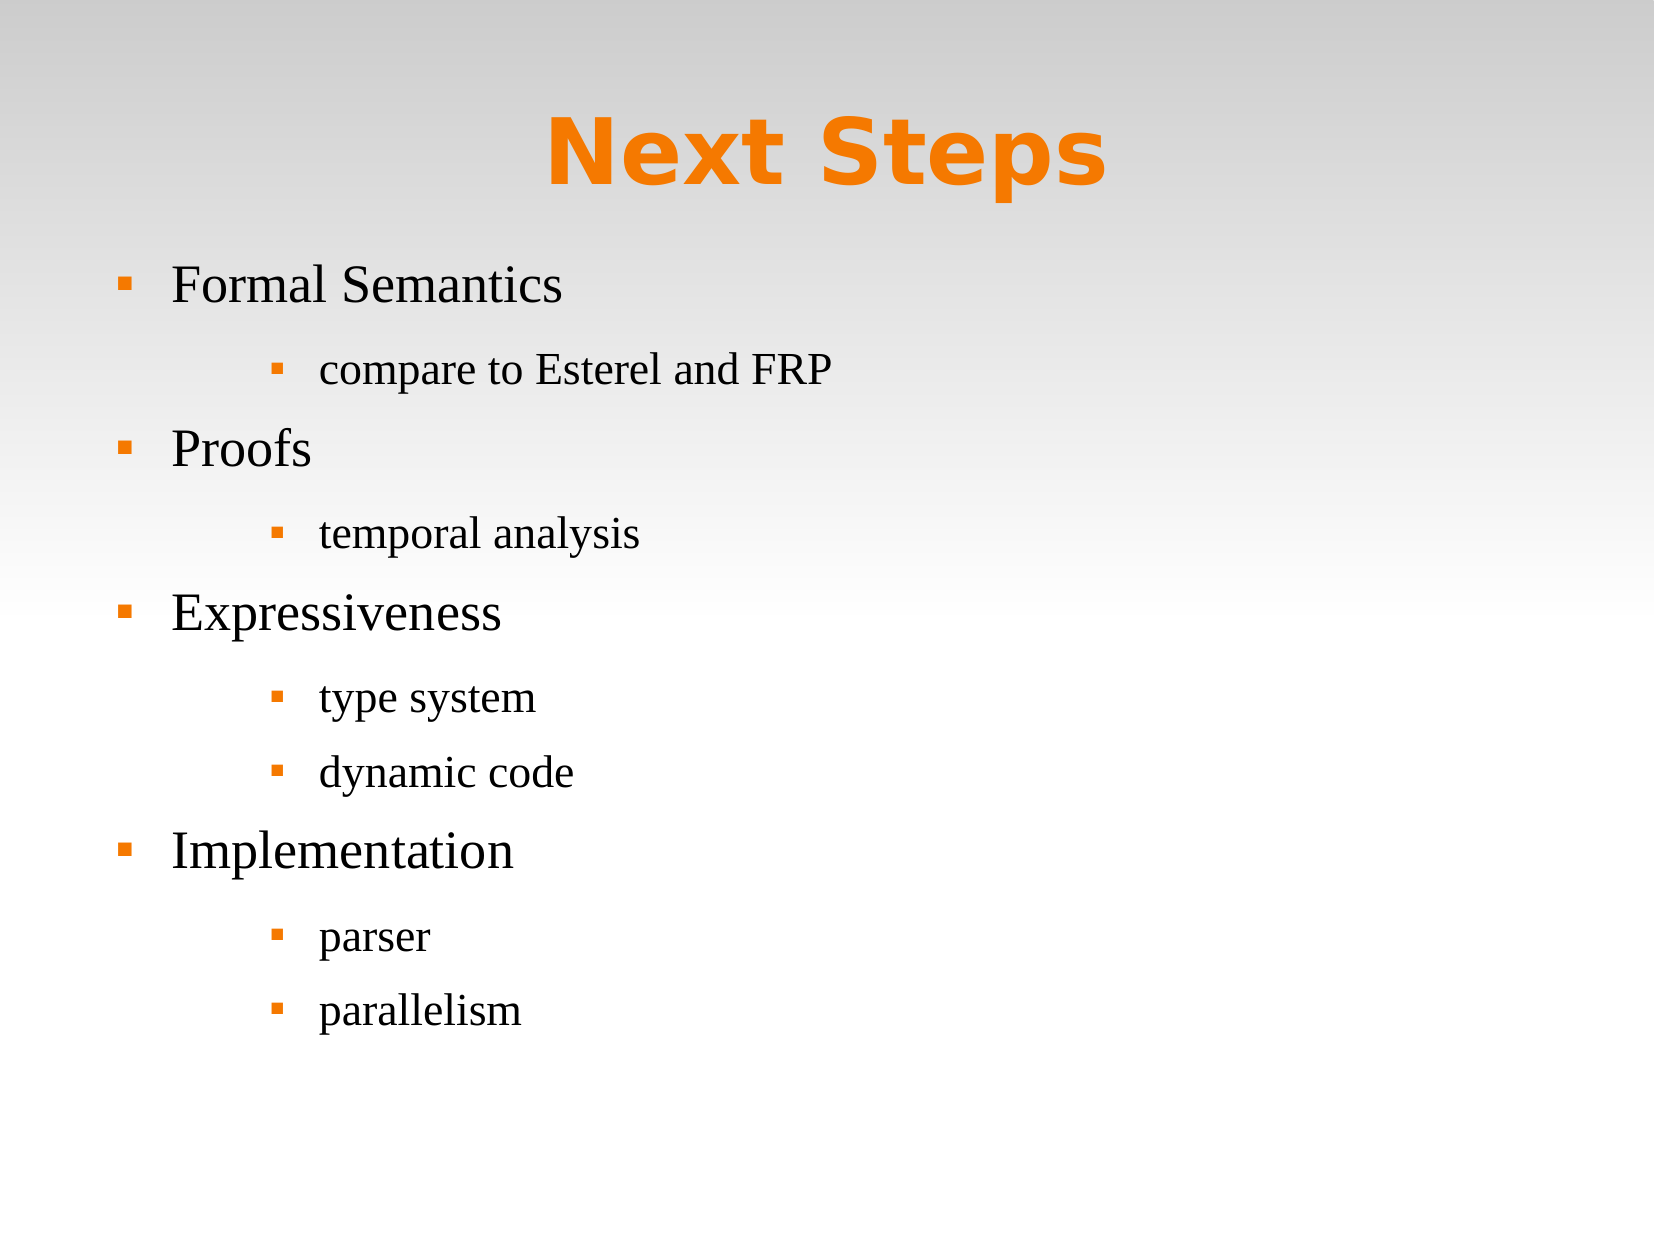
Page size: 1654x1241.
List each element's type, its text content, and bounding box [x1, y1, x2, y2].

list Formal Semantics compare to Esterel and FRP Proofs temporal analysis Expressiveness type system dynamic code Implementation parser parallelism [82, 254, 1571, 1087]
title Next Steps [82, 56, 1571, 250]
